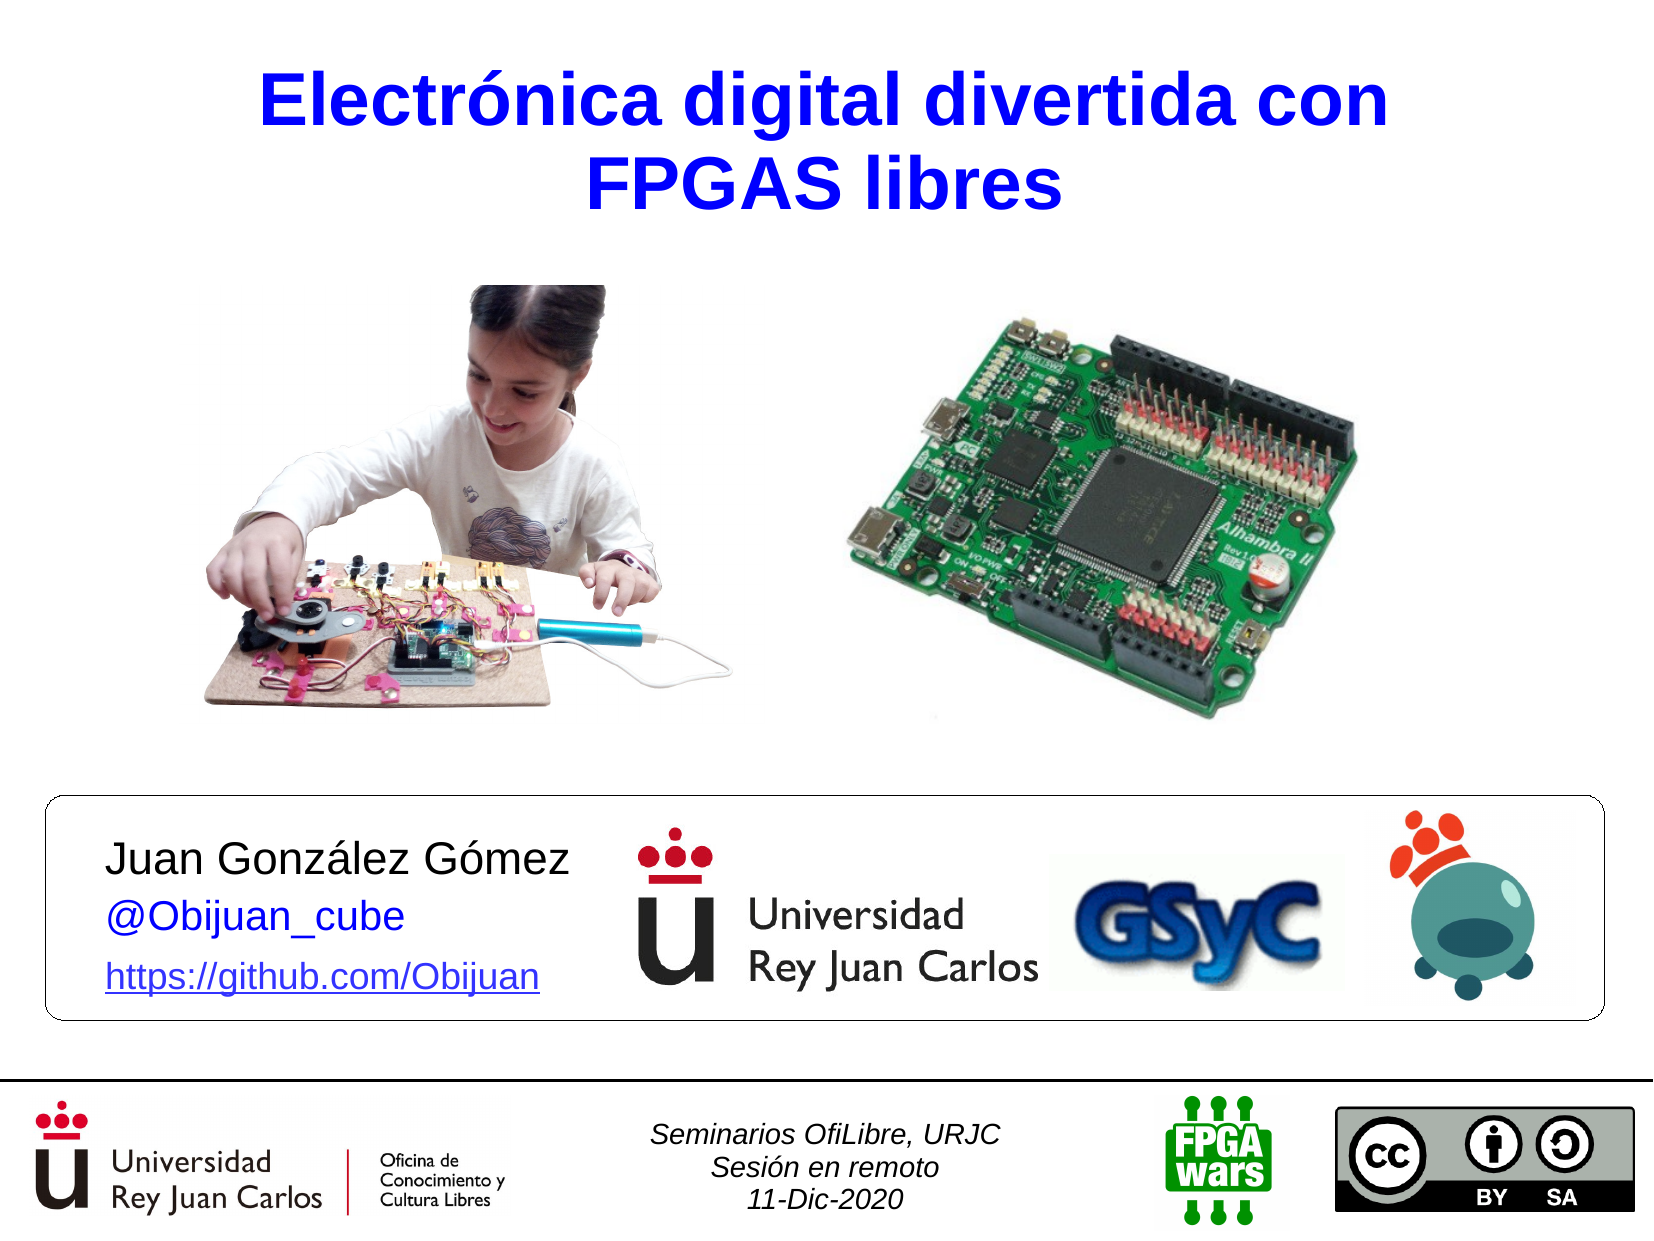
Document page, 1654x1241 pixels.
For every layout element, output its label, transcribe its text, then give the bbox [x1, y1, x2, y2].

text_box https://github.com/Obijuan [90, 948, 555, 1006]
picture [179, 285, 765, 724]
picture [1154, 1095, 1290, 1231]
picture [1335, 1095, 1635, 1222]
title Electrónica digital divertida con FPGAS libres [164, 30, 1485, 253]
picture [824, 300, 1380, 740]
text_box Juan González Gómez [90, 825, 600, 916]
text_box Seminarios OfiLibre, URJC Sesión en remoto 11-Dic-2020 [586, 1110, 1065, 1224]
picture [611, 810, 1345, 1006]
text_box [45, 795, 1605, 1021]
picture [1364, 810, 1576, 1006]
text_box @Obijuan_cube [90, 885, 451, 961]
picture [29, 1095, 511, 1216]
